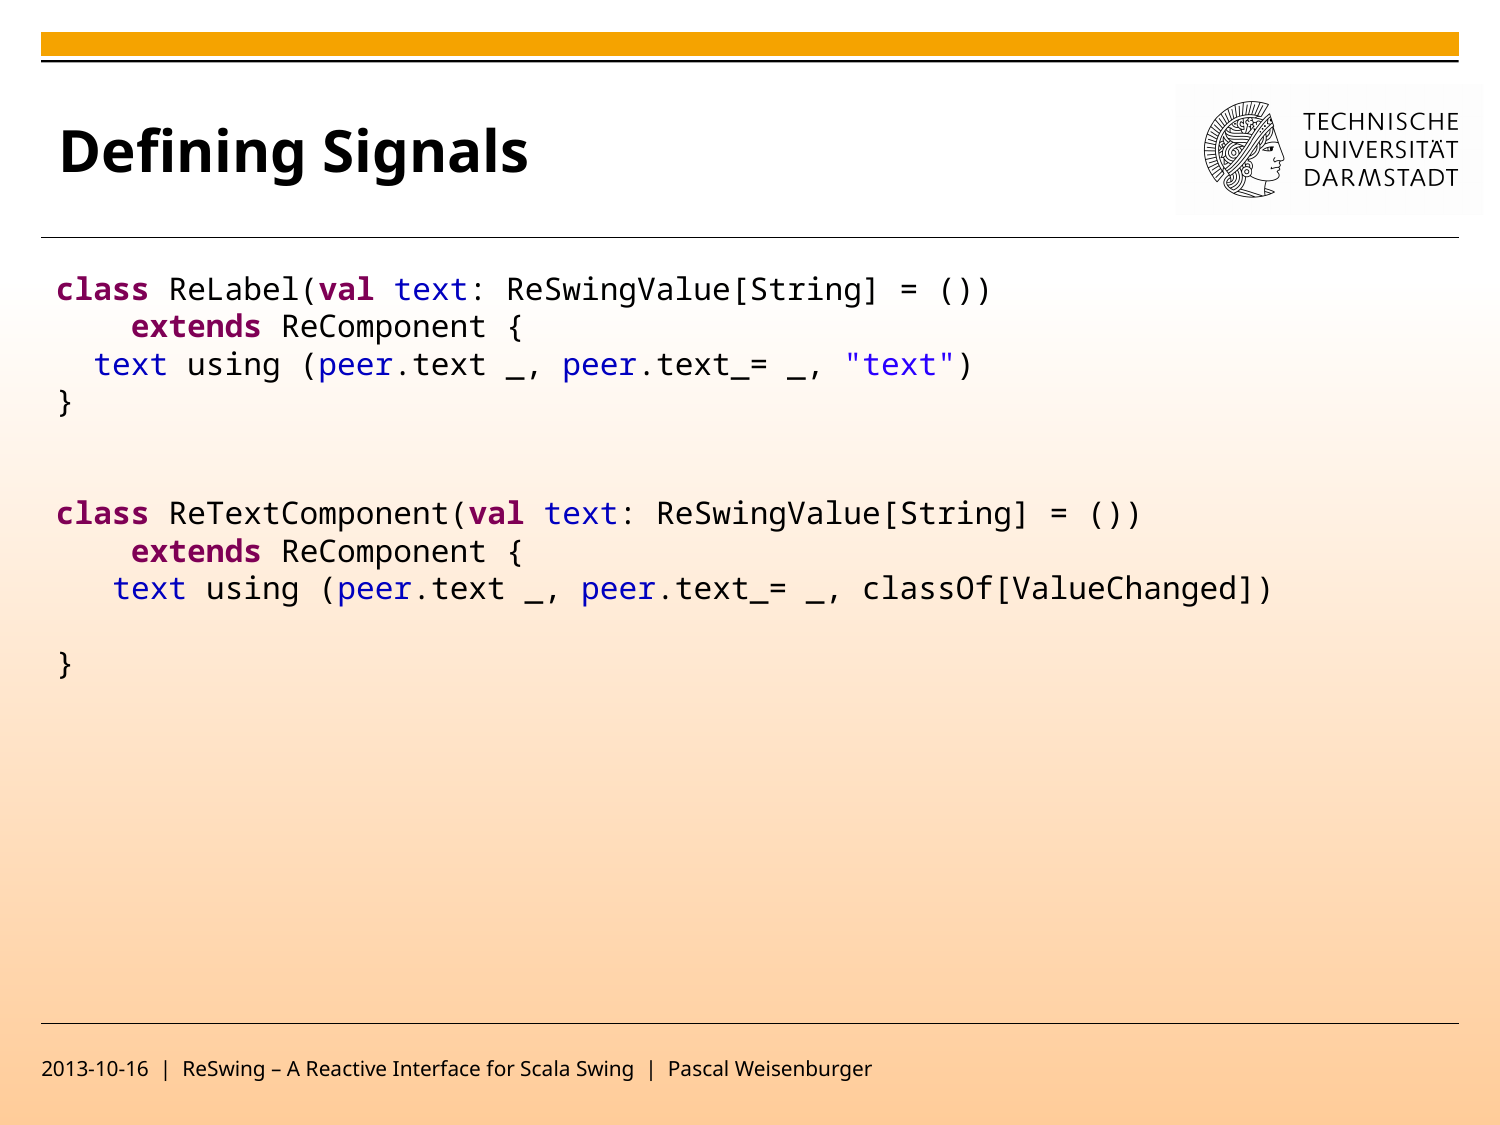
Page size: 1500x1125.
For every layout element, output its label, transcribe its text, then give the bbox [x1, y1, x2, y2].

title Defining Signals [58, 80, 1187, 218]
list class ReLabel(val text: ReSwingValue[String] = ()) extends ReComponent { text using (peer.text _, peer.text_= _, "text") } class ReTextComponent(val text: ReSwingValue[String] = ()) extends ReComponent { text using (peer.text _, peer.text_= _, classOf[ValueChanged]) } [41, 261, 1459, 914]
picture [1187, 84, 1484, 215]
